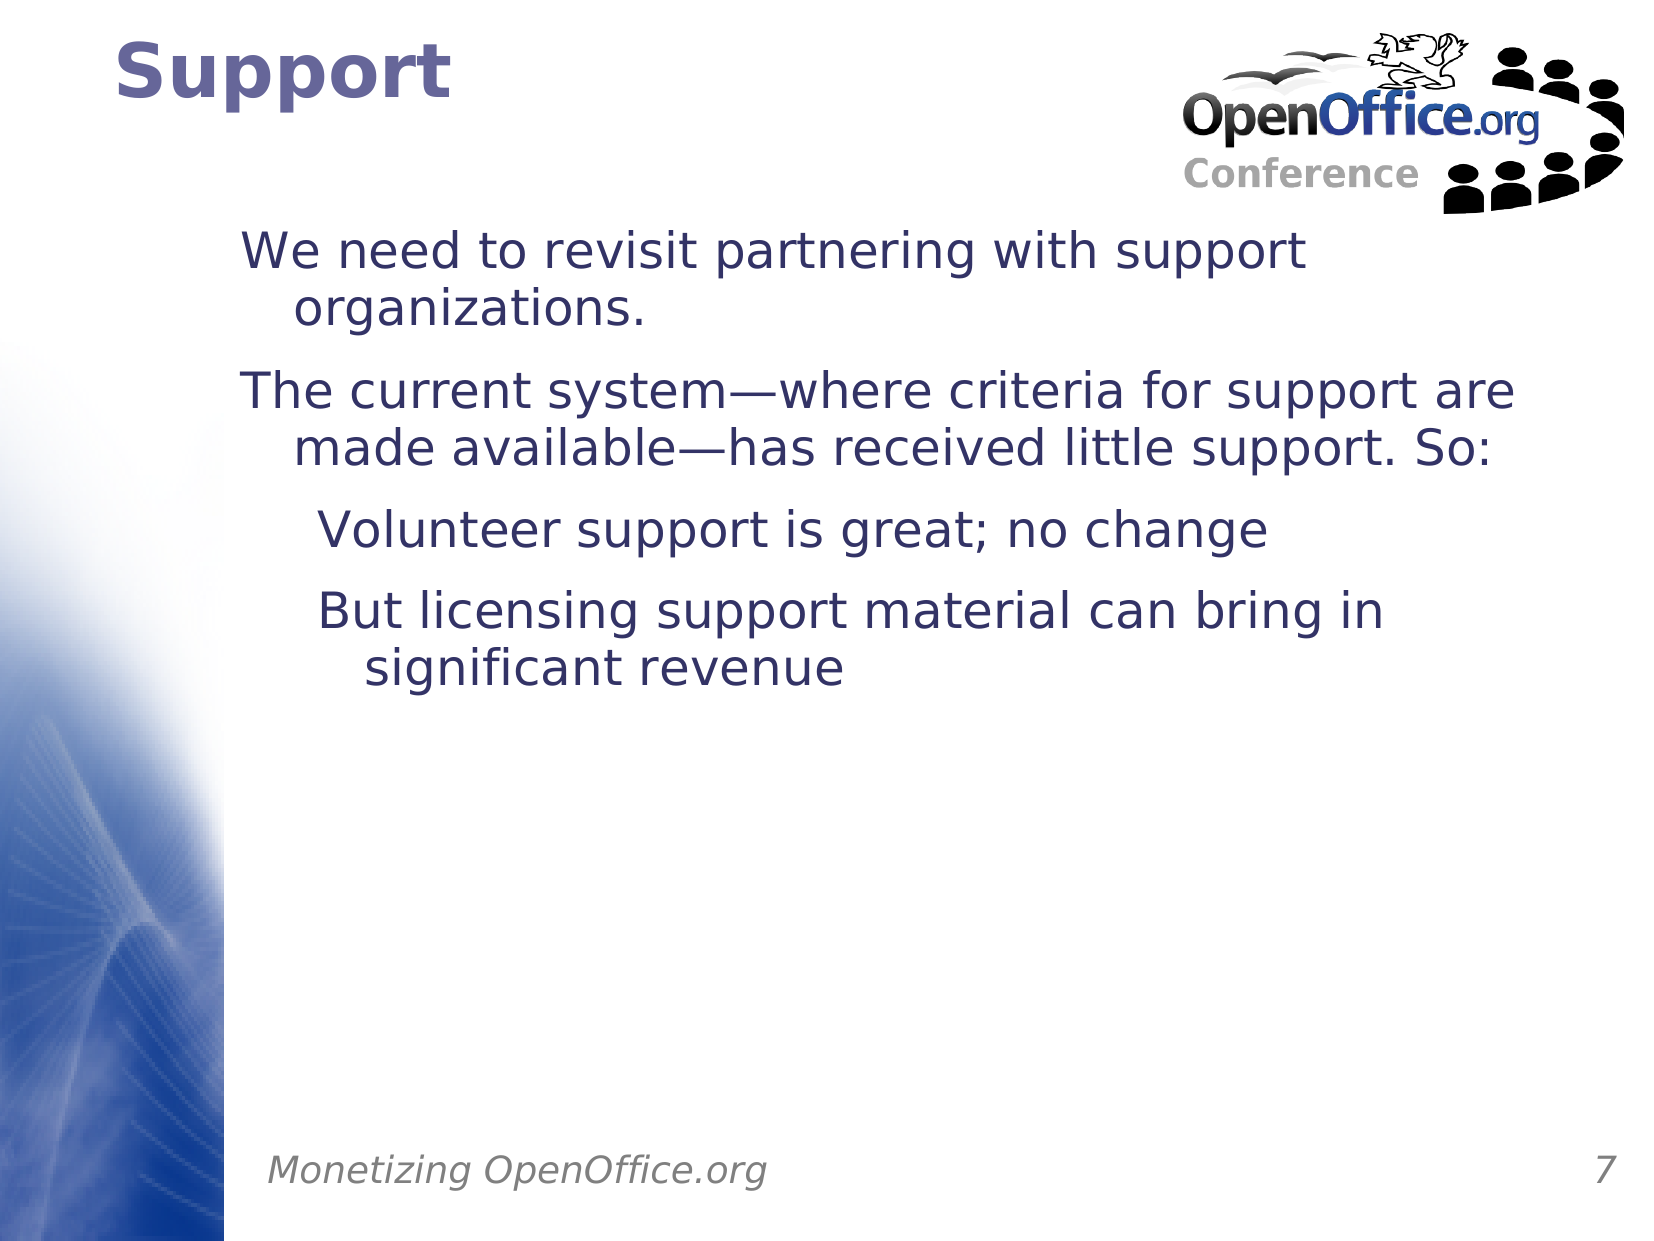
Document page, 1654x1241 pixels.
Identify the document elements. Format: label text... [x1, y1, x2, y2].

picture [1183, 33, 1624, 214]
title Support [24, 0, 986, 160]
list We need to revisit partnering with support organizations. The current system—where criteria for support are made available—has received little support. So: Volunteer support is great; no change But licensing support material can bring in significant revenue [223, 223, 1618, 1133]
picture [0, 0, 224, 1241]
